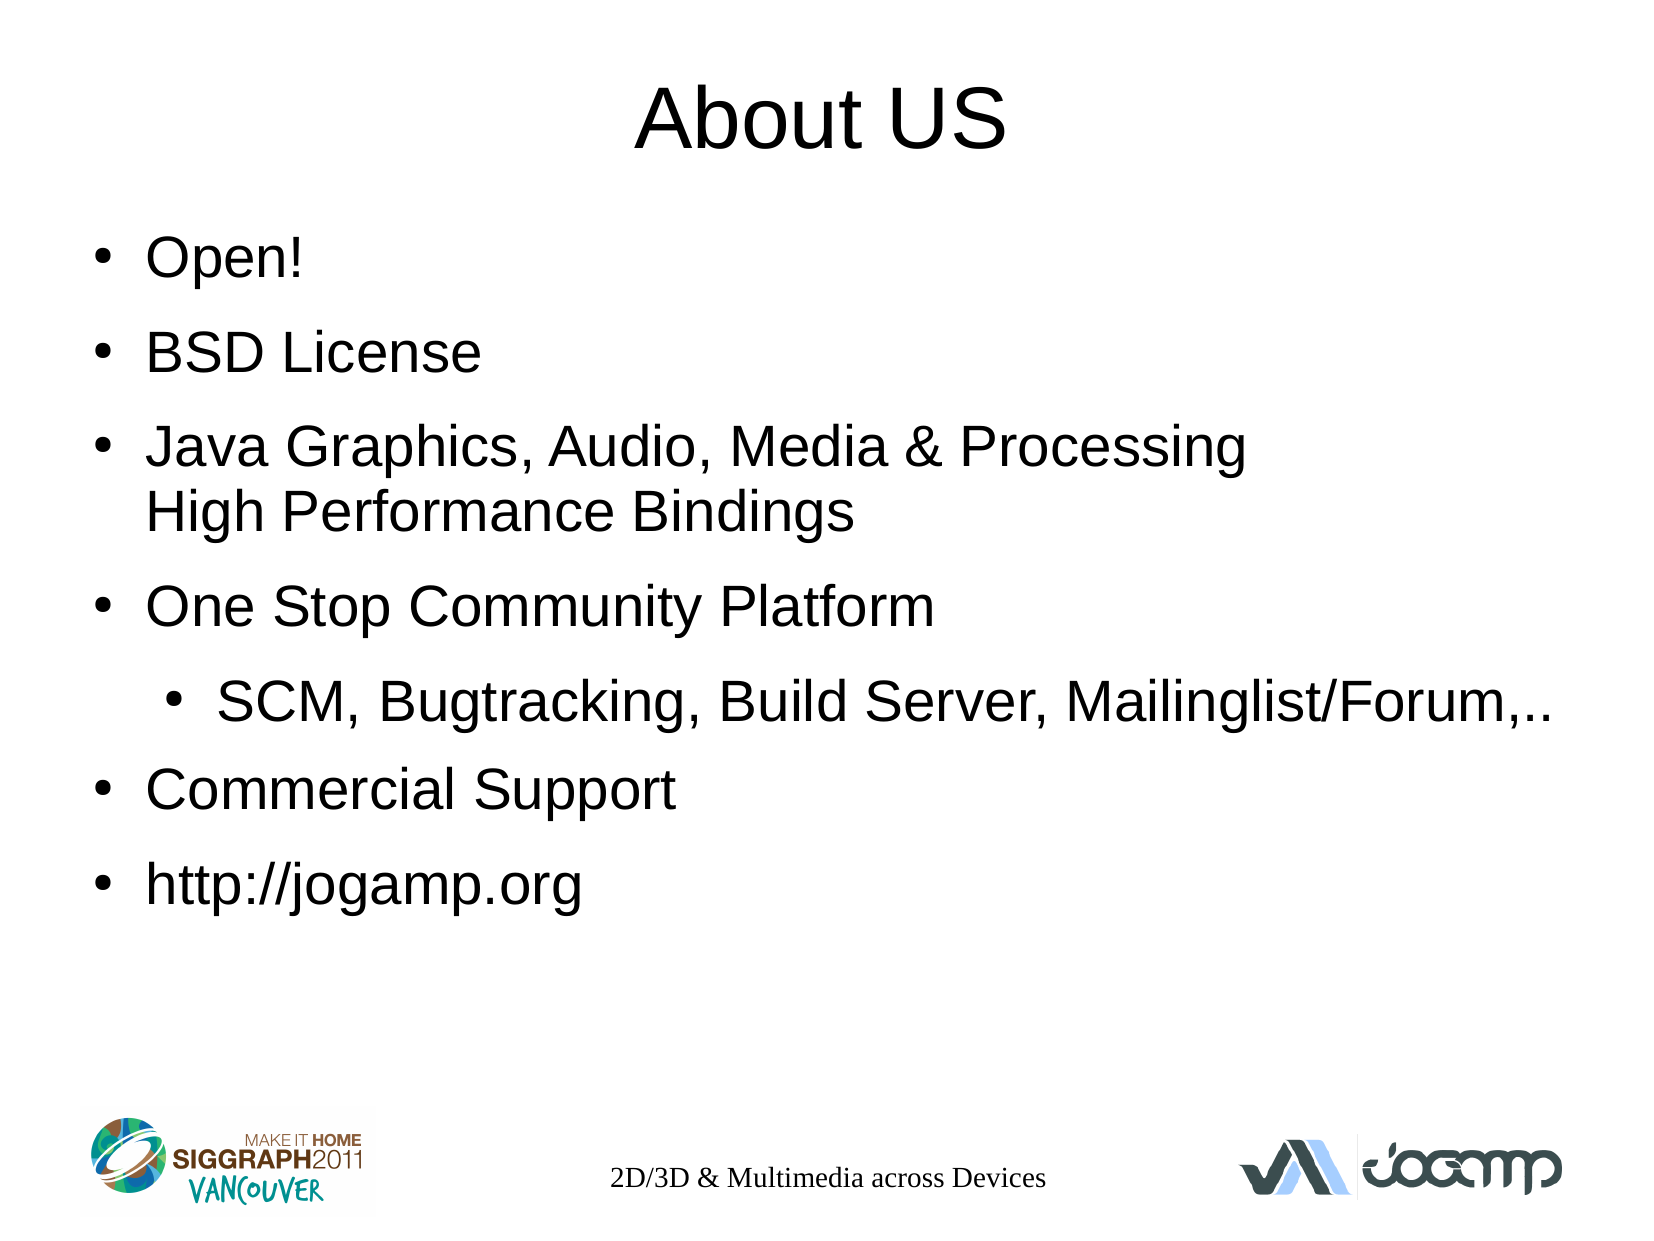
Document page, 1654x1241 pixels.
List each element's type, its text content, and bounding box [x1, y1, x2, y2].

title About US [68, 56, 1576, 181]
list Open! BSD License Java Graphics, Audio, Media & Processing High Performance Bindings One Stop Community Platform SCM, Bugtracking, Build Server, Mailinglist/Forum,.. Commercial Support http://jogamp.org [75, 225, 1571, 1109]
picture [80, 1109, 376, 1217]
picture [1237, 1134, 1562, 1200]
